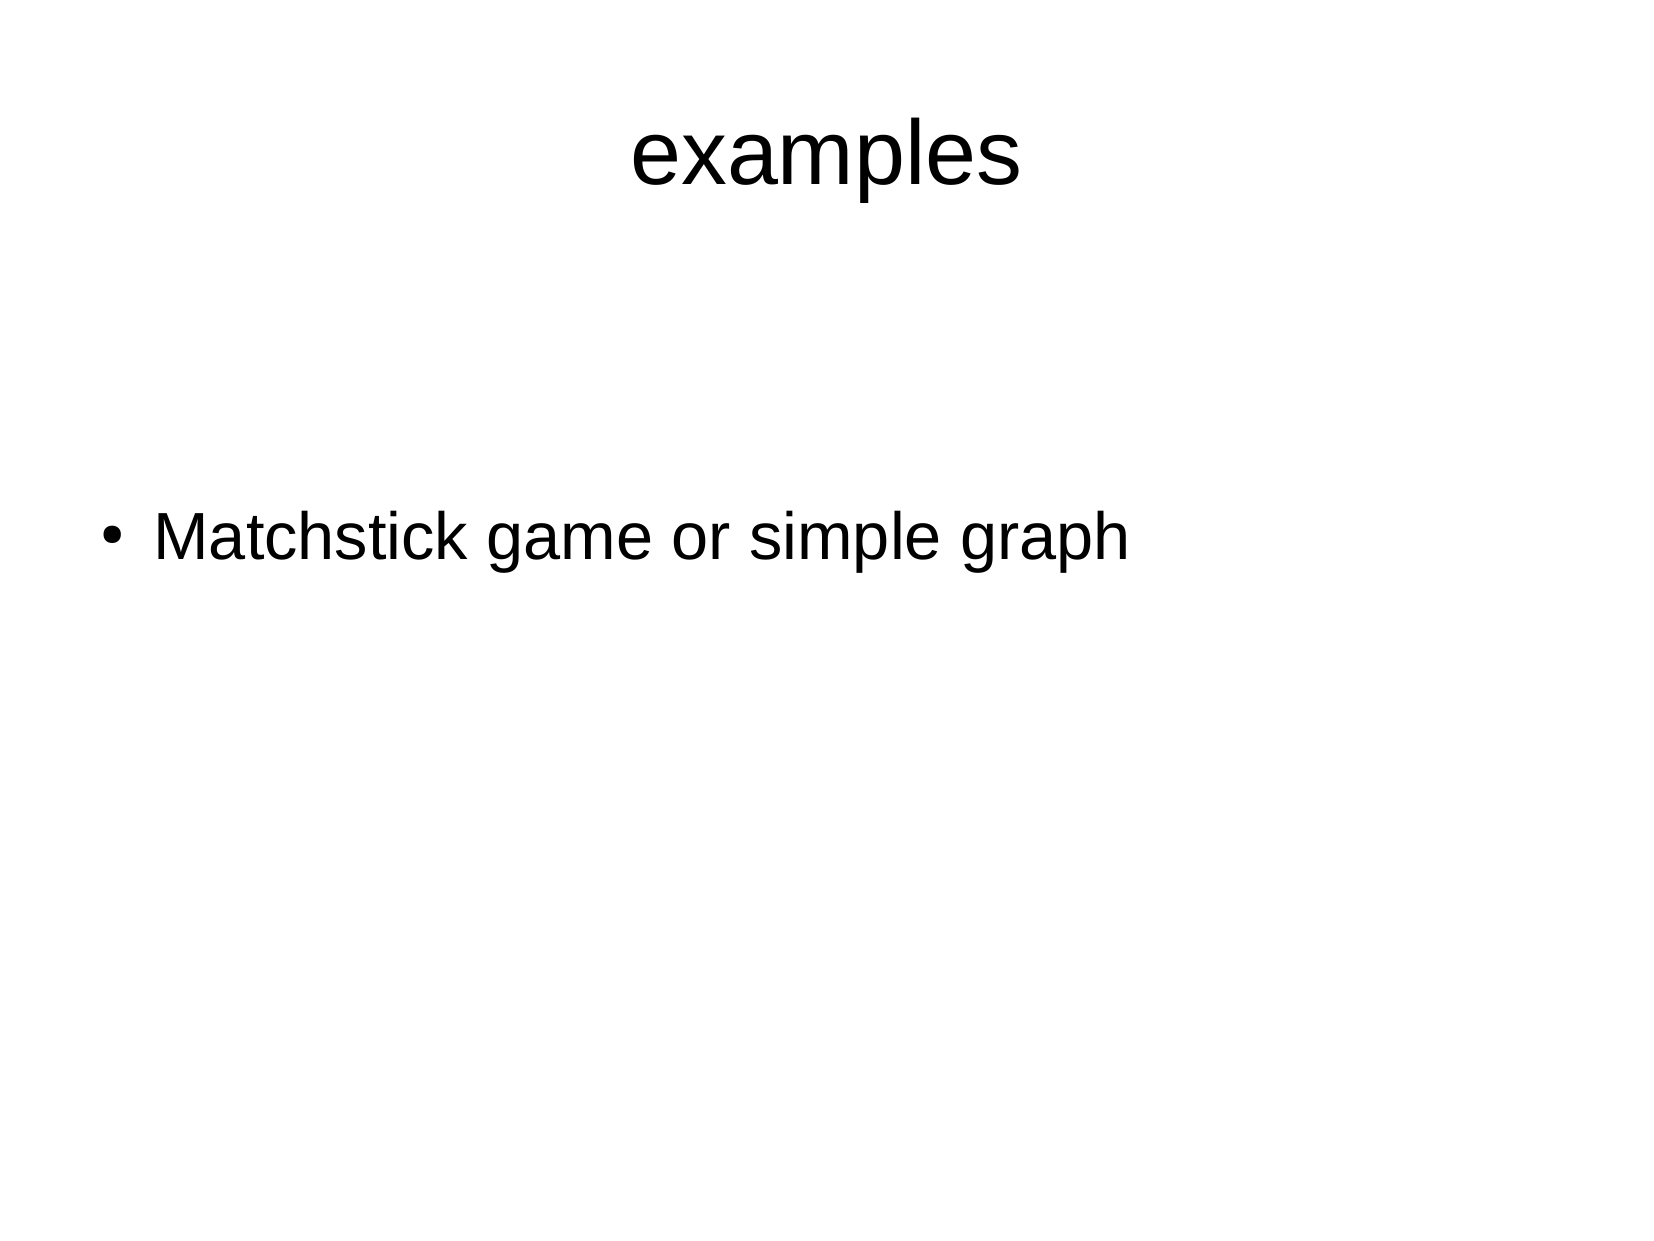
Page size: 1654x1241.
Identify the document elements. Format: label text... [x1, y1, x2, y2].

title examples [82, 49, 1571, 257]
list Matchstick game or simple graph [82, 290, 1571, 1010]
